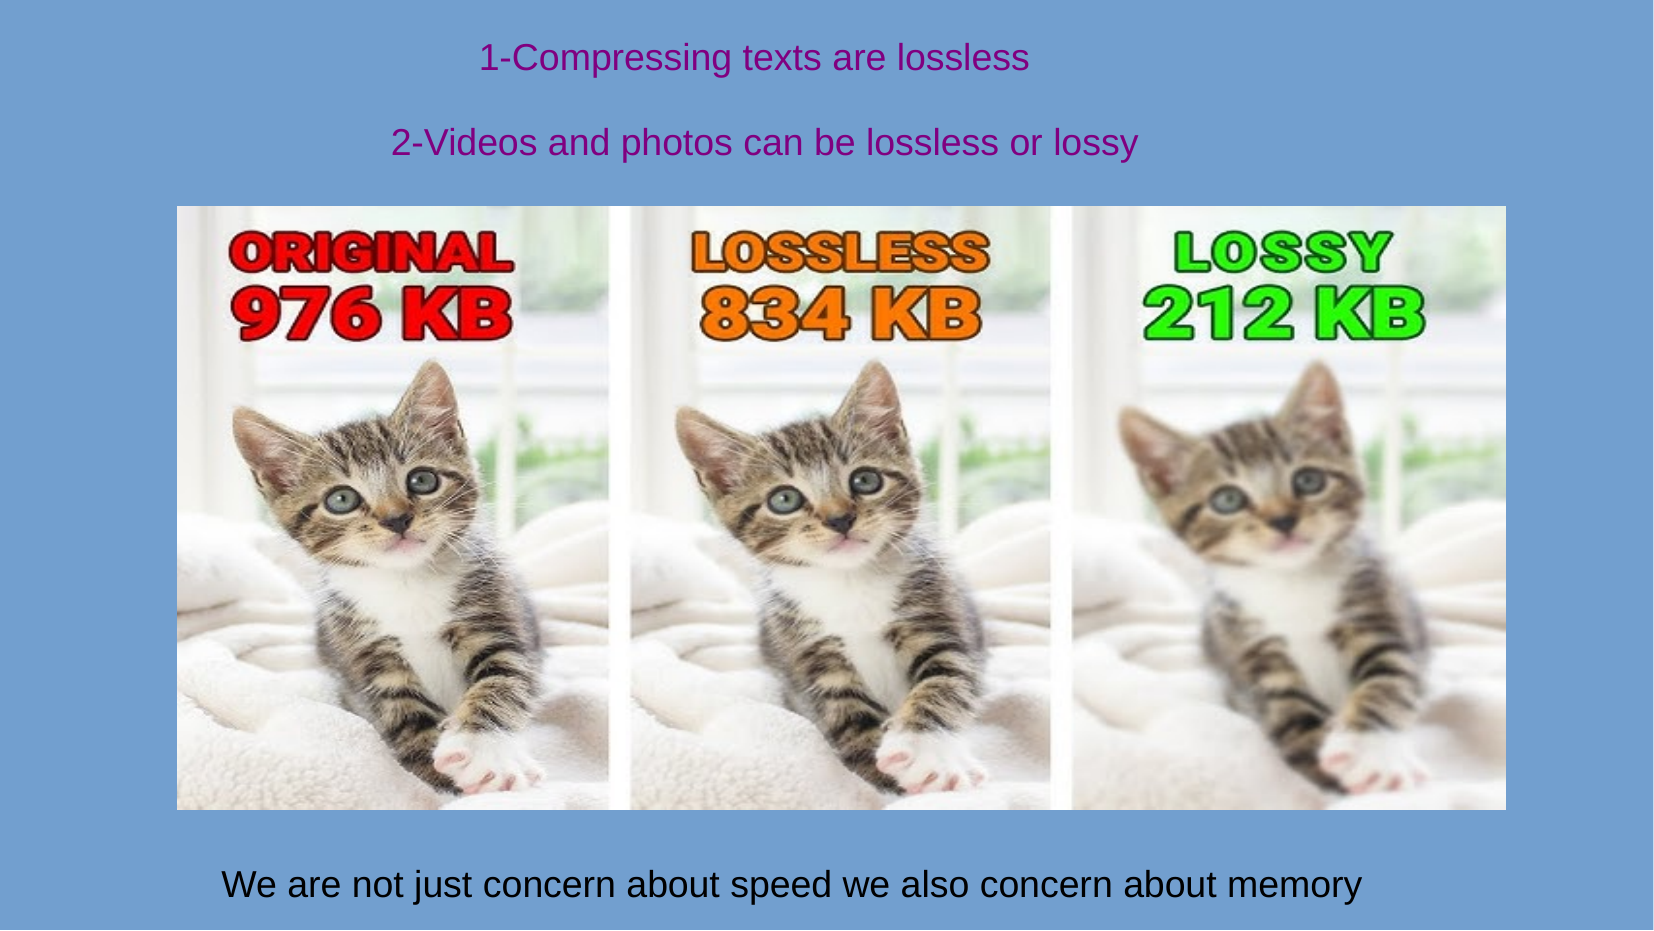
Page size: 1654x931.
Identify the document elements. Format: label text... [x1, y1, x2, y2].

text_box We are not just concern about speed we also concern about memory [206, 856, 1391, 914]
picture [177, 206, 1506, 810]
text_box 1-Compressing texts are lossless 2-Videos and photos can be lossless or lossy [376, 29, 1156, 213]
